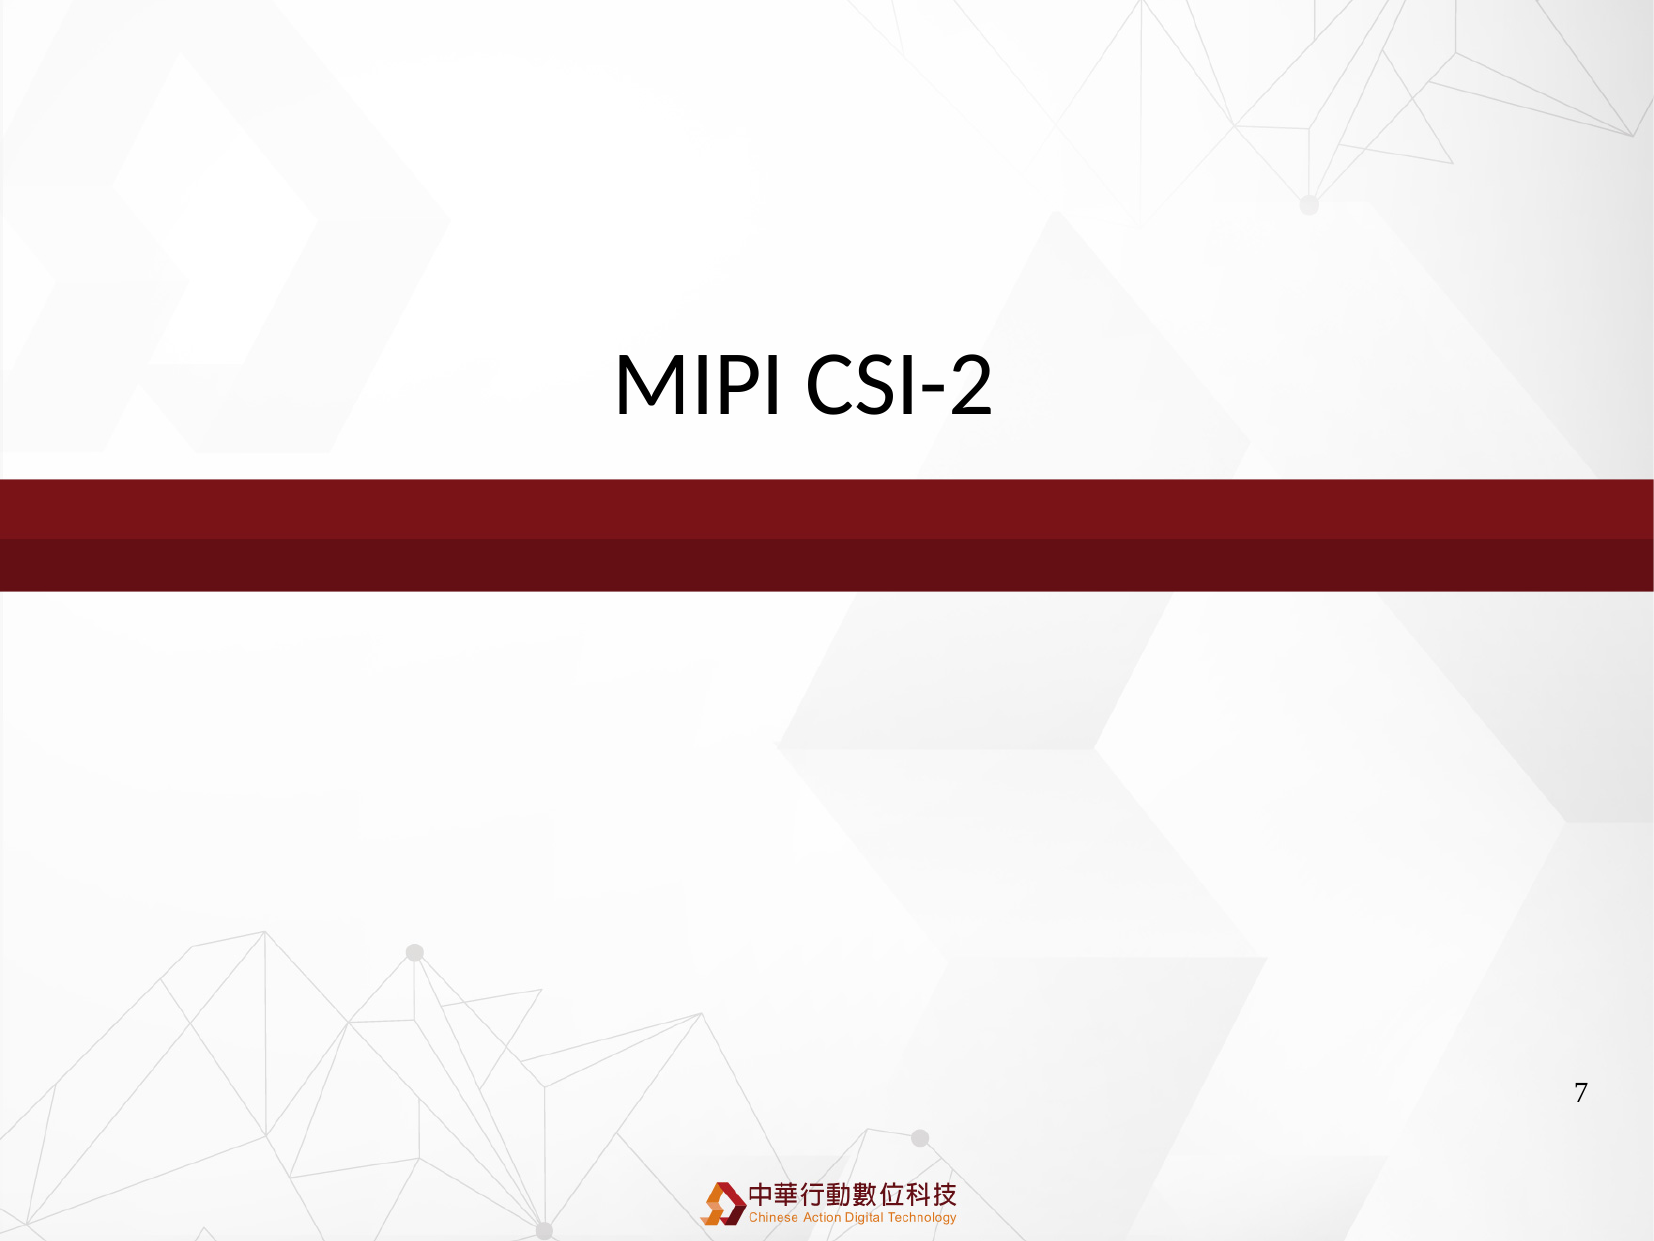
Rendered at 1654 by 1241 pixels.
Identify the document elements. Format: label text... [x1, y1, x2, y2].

title MIPI CSI-2 [60, 287, 1549, 496]
picture [0, 0, 1654, 1241]
